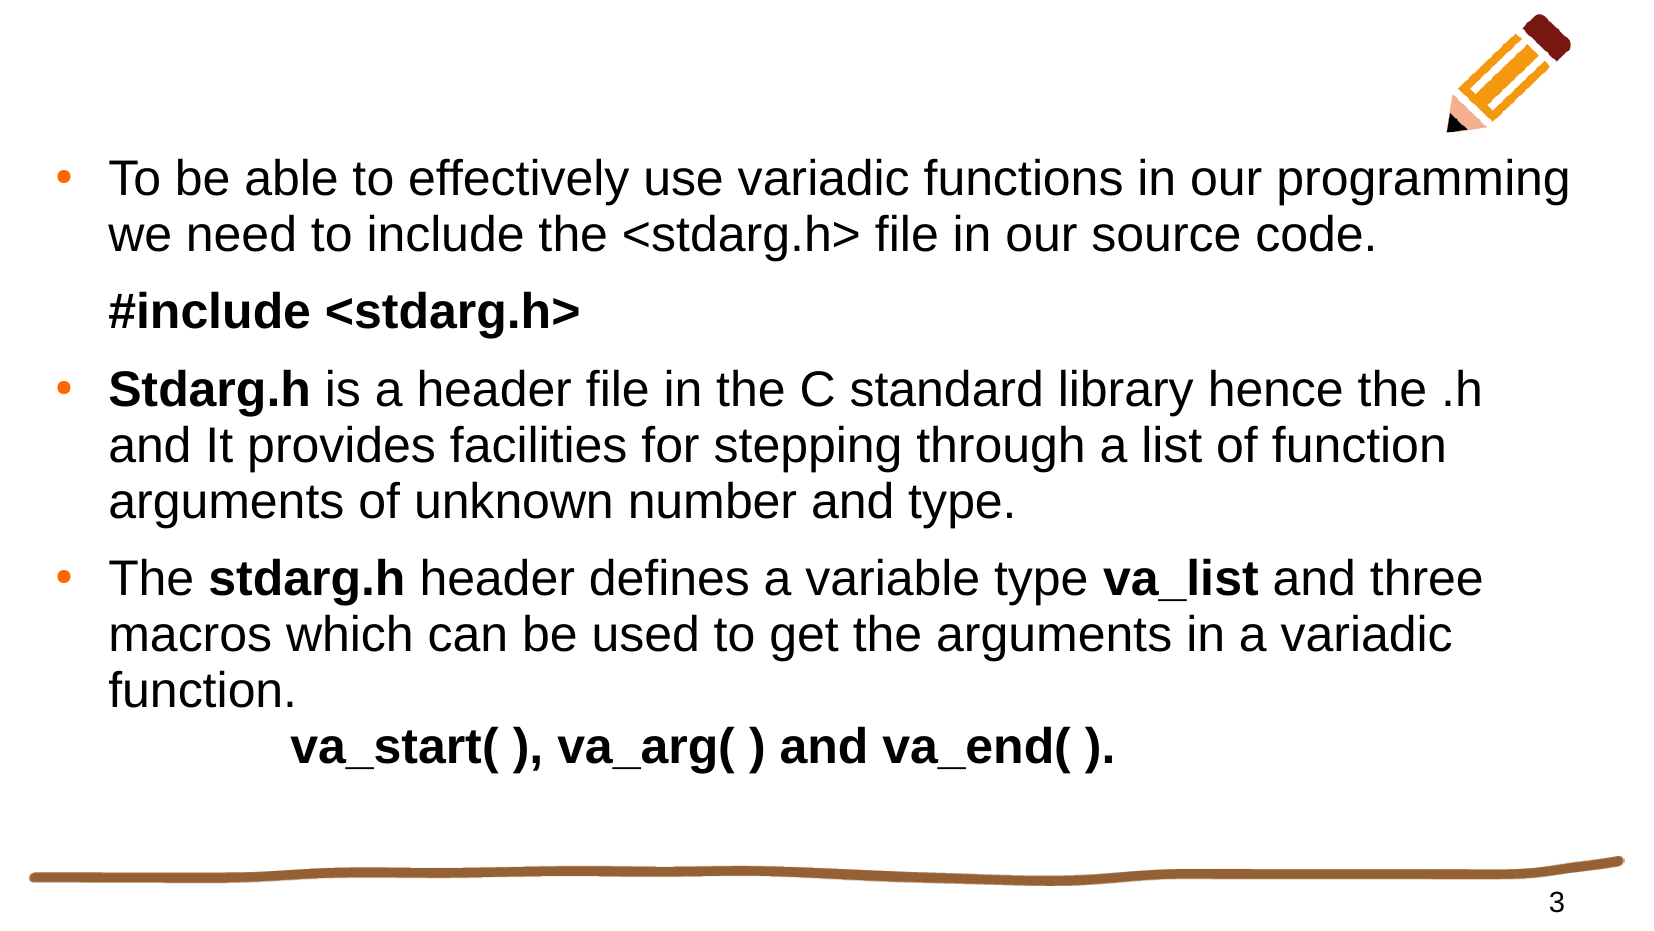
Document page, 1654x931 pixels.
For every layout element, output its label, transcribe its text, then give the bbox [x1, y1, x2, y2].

list To be able to effectively use variadic functions in our programming we need to include the <stdarg.h> file in our source code. #include <stdarg.h> Stdarg.h is a header file in the C standard library hence the .h and It provides facilities for stepping through a list of function arguments of unknown number and type. The stdarg.h header defines a variable type va_list and three macros which can be used to get the arguments in a variadic function. va_start( ), va_arg( ) and va_end( ). [37, 150, 1576, 857]
picture [29, 856, 1625, 886]
picture [1446, 14, 1571, 133]
